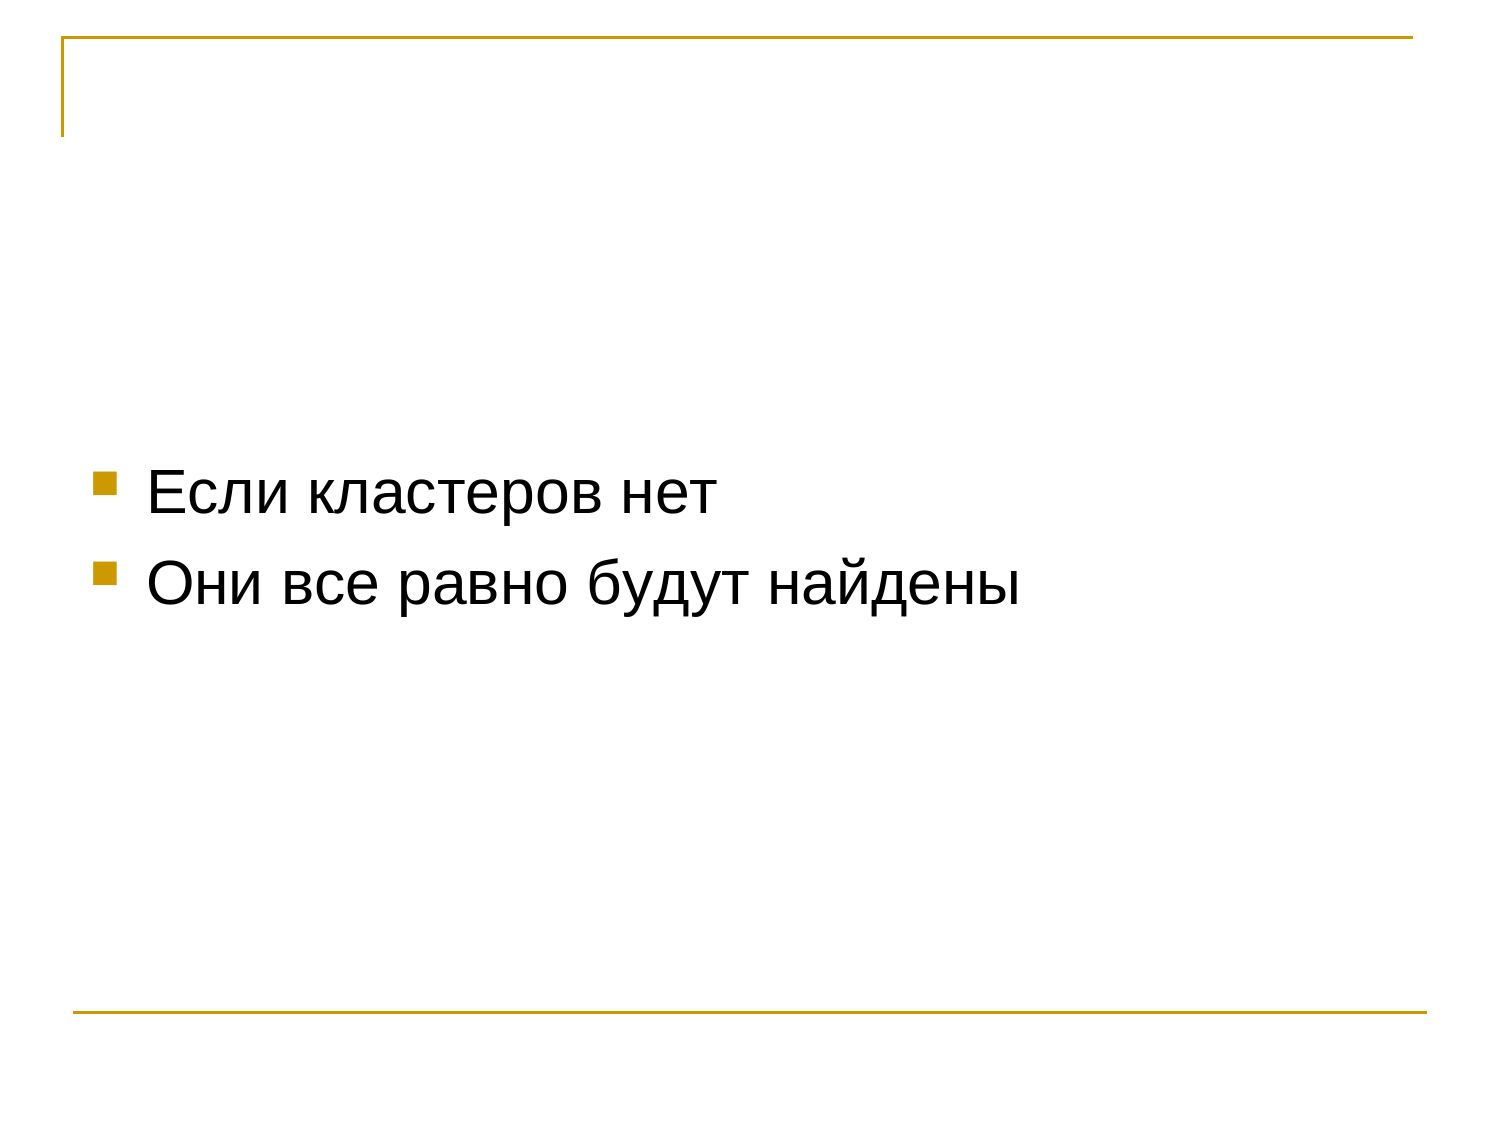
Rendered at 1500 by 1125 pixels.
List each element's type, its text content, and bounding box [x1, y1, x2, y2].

list Если кластеров нет Они все равно будут найдены [75, 262, 1426, 1006]
